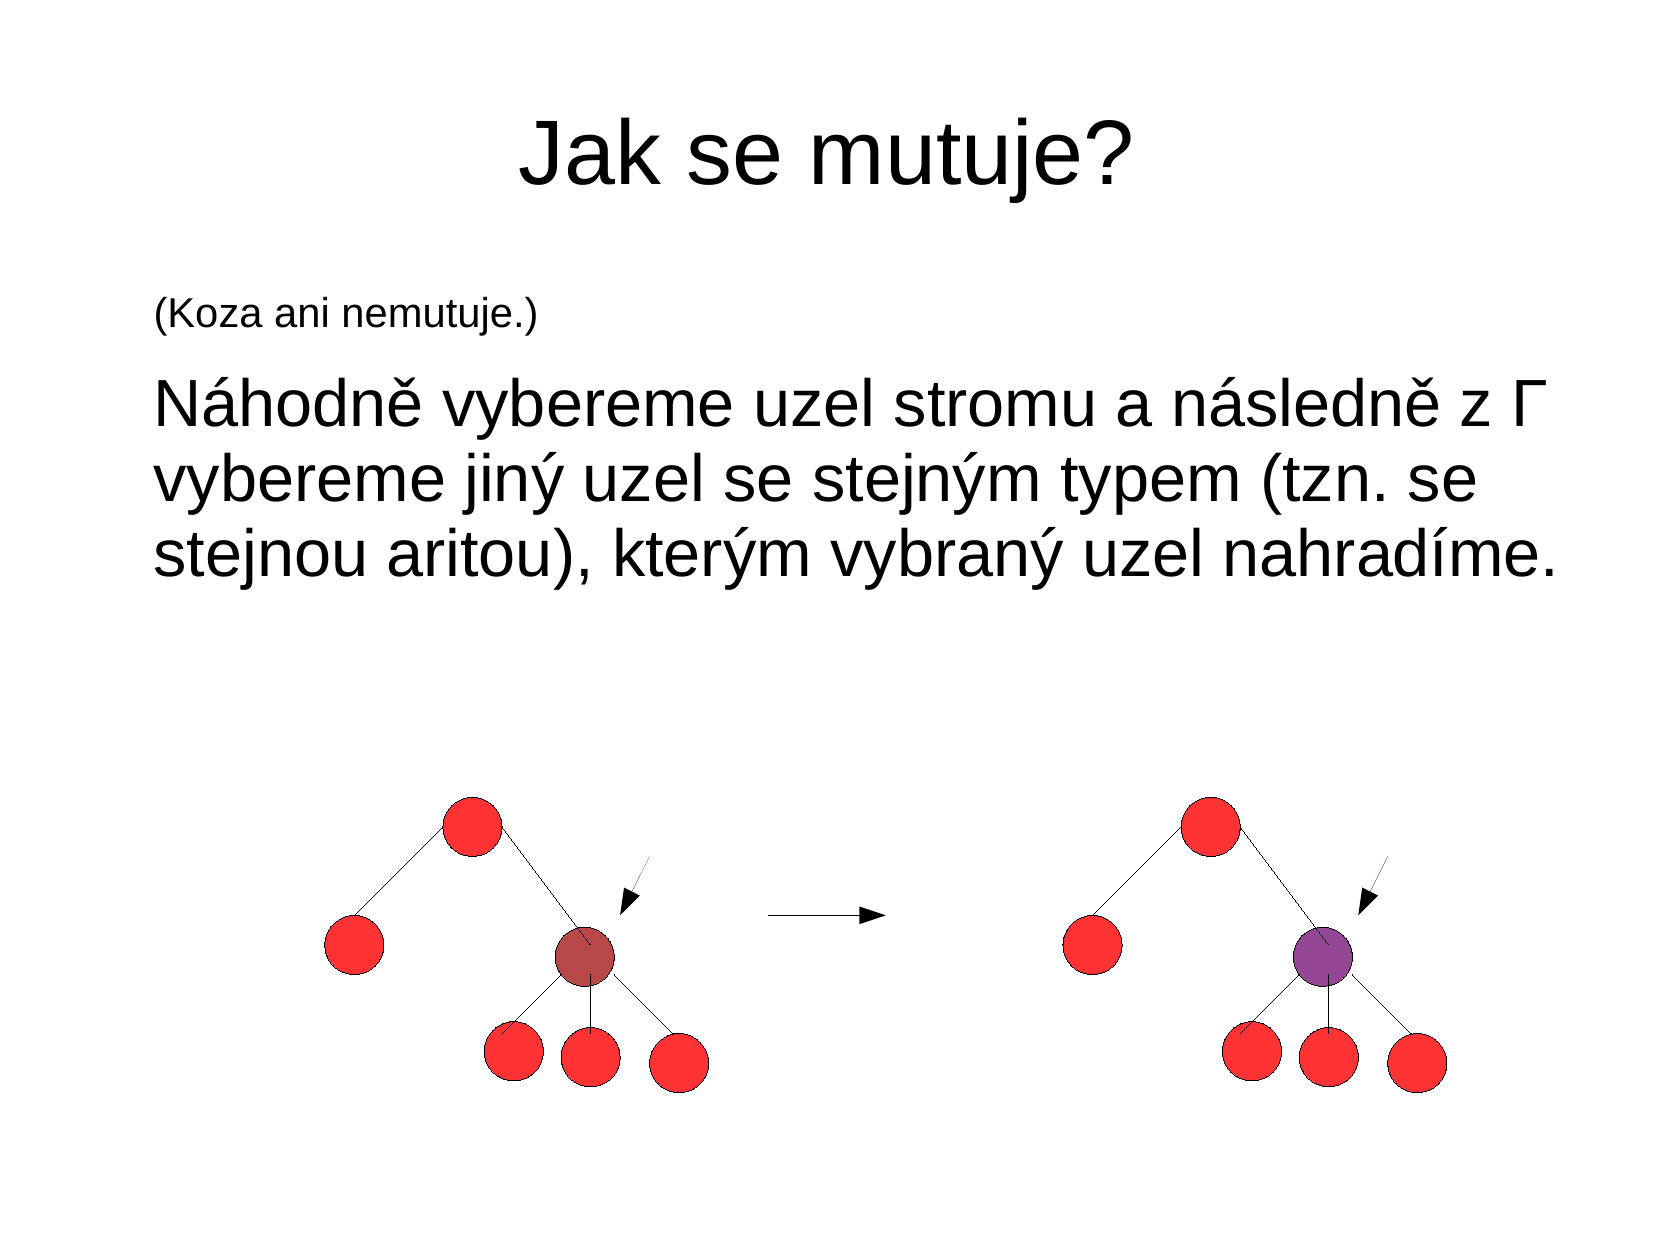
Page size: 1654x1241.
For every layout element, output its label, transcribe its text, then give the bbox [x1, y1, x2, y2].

text_box [1181, 797, 1241, 857]
text_box [561, 1027, 621, 1087]
text_box [555, 927, 615, 987]
text_box [442, 797, 503, 857]
text_box [484, 1021, 544, 1081]
text_box [1387, 1033, 1447, 1093]
text_box [1222, 1021, 1282, 1081]
title Jak se mutuje? [82, 49, 1571, 257]
text_box [649, 1033, 709, 1093]
list (Koza ani nemutuje.) Náhodně vybereme uzel stromu a následně z Γ vybereme jiný uzel se stejným typem (tzn. se stejnou aritou), kterým vybraný uzel nahradíme. [82, 290, 1571, 1010]
text_box [324, 915, 384, 975]
text_box [1293, 927, 1353, 987]
text_box [1062, 915, 1123, 975]
text_box [1299, 1027, 1359, 1087]
